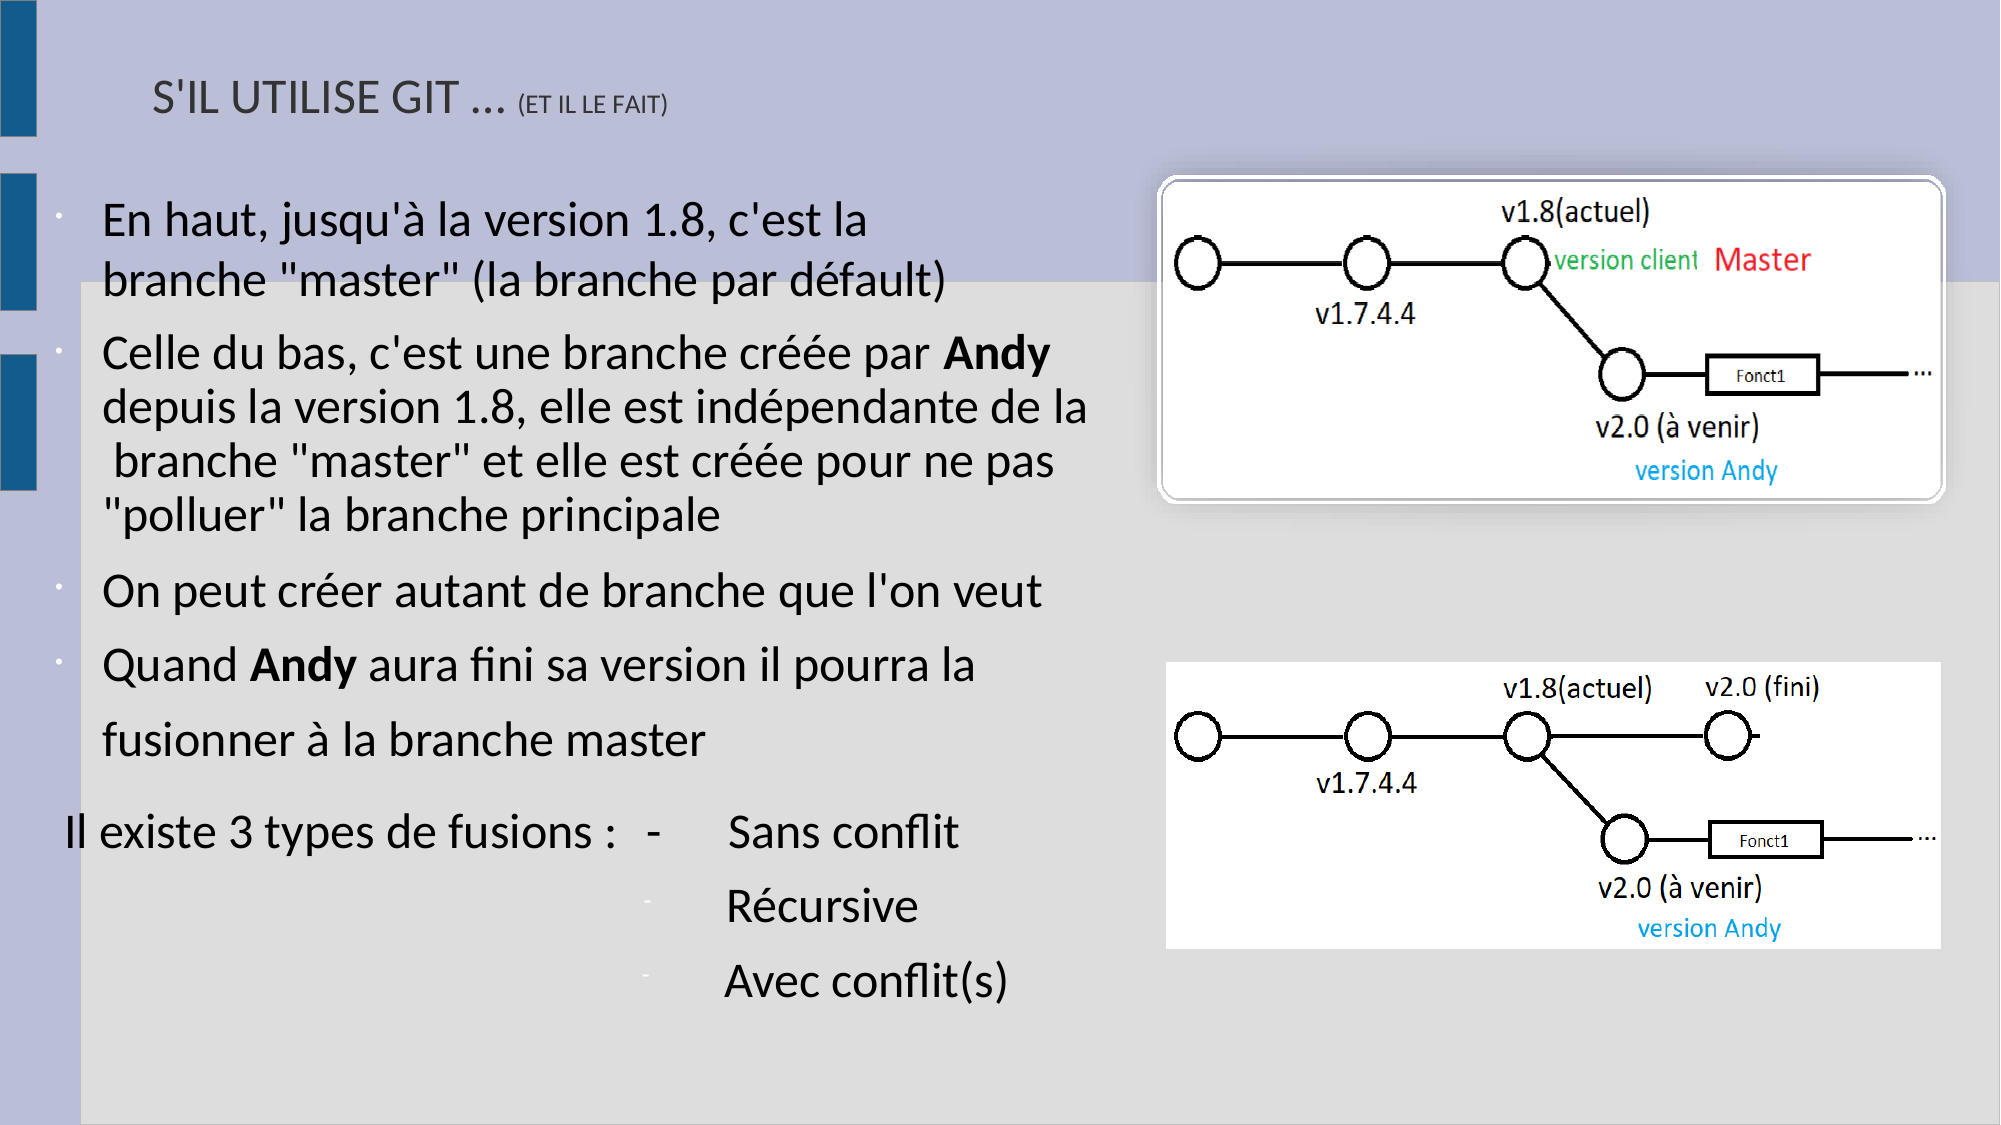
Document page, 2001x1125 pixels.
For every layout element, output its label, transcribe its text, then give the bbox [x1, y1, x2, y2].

picture [1112, 125, 1988, 550]
picture [1166, 662, 1941, 949]
text_box En haut, jusqu'à la version 1.8, c'est la branche "master" (la branche par défault) Celle du bas, c'est une branche créée par Andy depuis la version 1.8, elle est indépendante de la branche "master" et elle est créée pour ne pas "polluer" la branche principale On peut créer autant de branche que l'on veut Quand Andy aura fini sa version il pourra la fusionner à la branche master [53, 177, 1092, 767]
text_box Il existe 3 types de fusions : - [64, 796, 662, 859]
text_box Sans conflit Récursive Avec conflit(s) [641, 781, 1012, 1008]
title S'IL UTILISE GIT … (ET IL LE FAIT) [90, 61, 729, 177]
